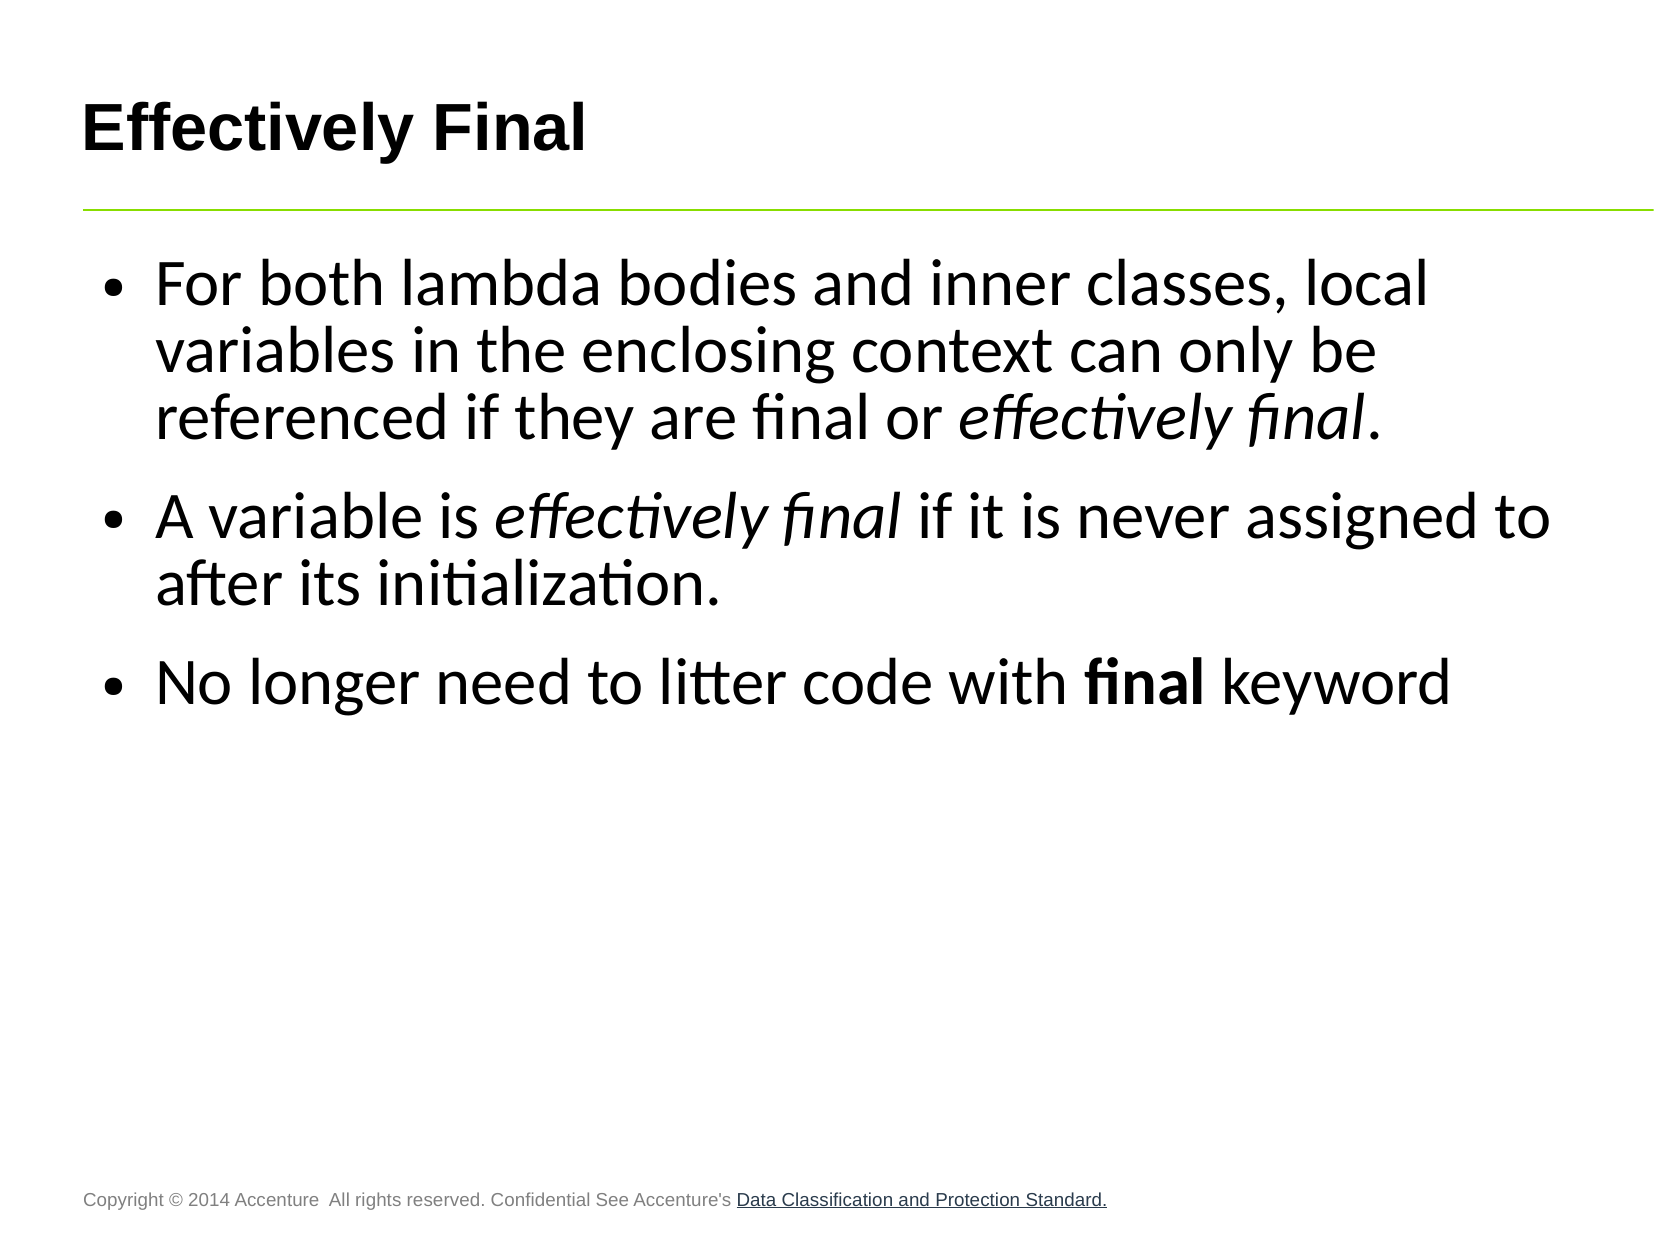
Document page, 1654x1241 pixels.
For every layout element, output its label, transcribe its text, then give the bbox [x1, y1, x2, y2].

title Effectively Final [81, 56, 1654, 199]
list For both lambda bodies and inner classes, local variables in the enclosing context can only be referenced if they are final or effectively final. A variable is effectively final if it is never assigned to after its initialization. No longer need to litter code with final keyword [84, 255, 1573, 1166]
